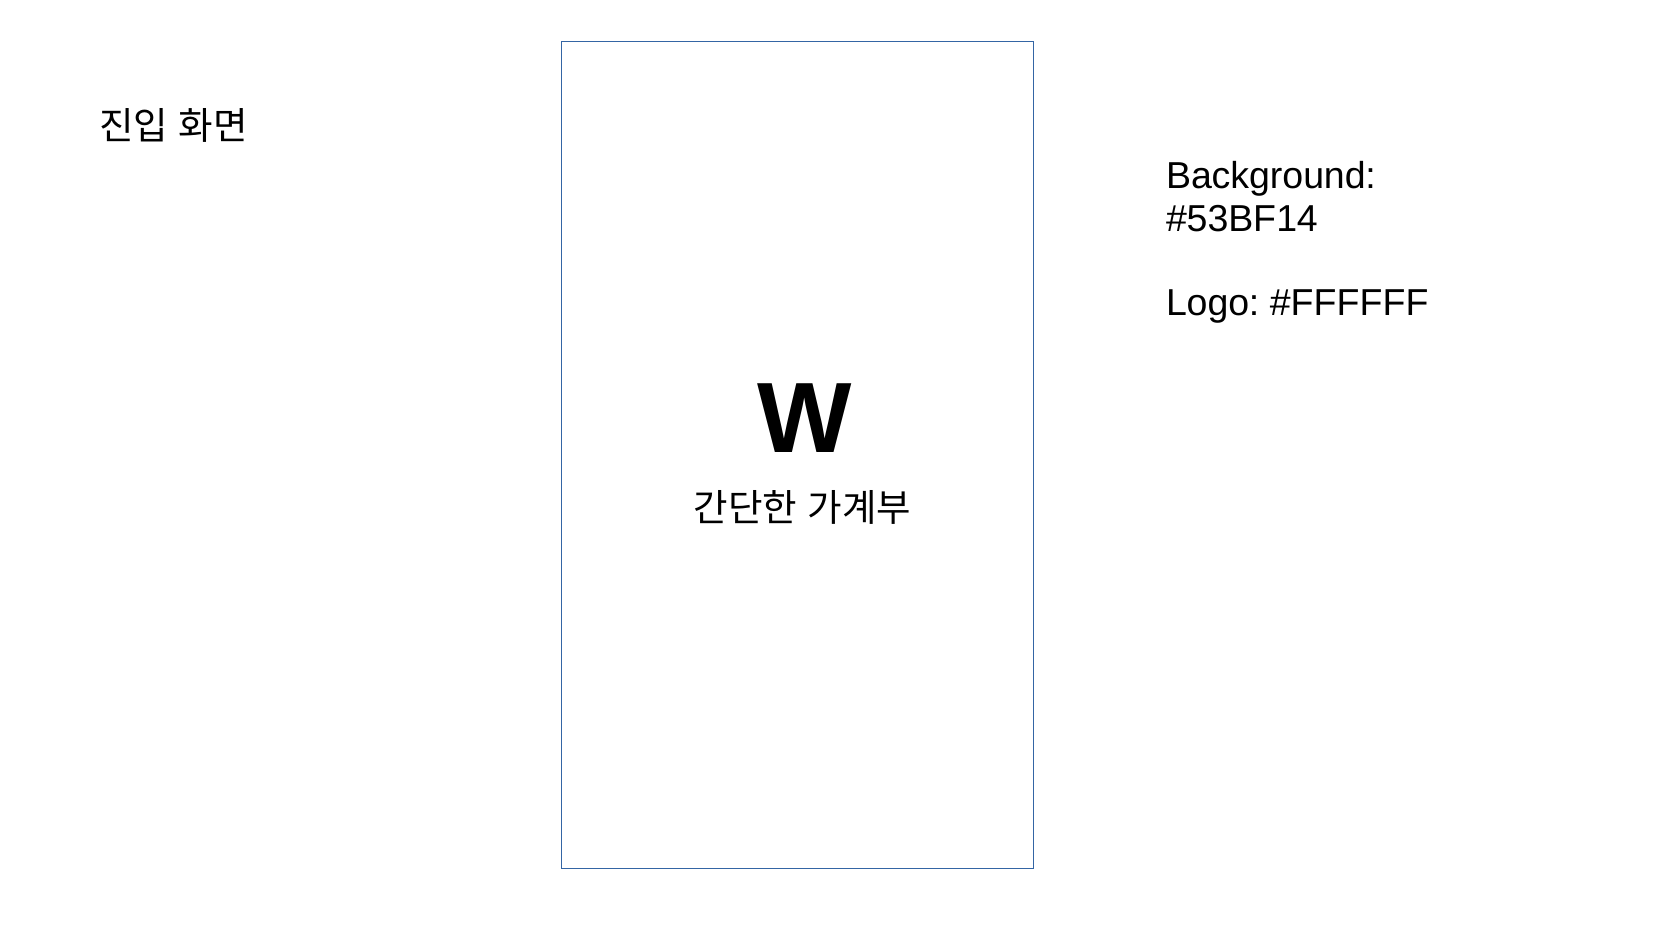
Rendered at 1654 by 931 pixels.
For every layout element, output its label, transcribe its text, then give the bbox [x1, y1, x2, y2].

text_box Background: #53BF14 Logo: #FFFFFF [1151, 147, 1444, 332]
text_box [561, 41, 1034, 869]
text_box 간단한 가계부 [679, 470, 931, 529]
text_box W [742, 354, 867, 481]
text_box 진입 화면 [84, 88, 277, 147]
